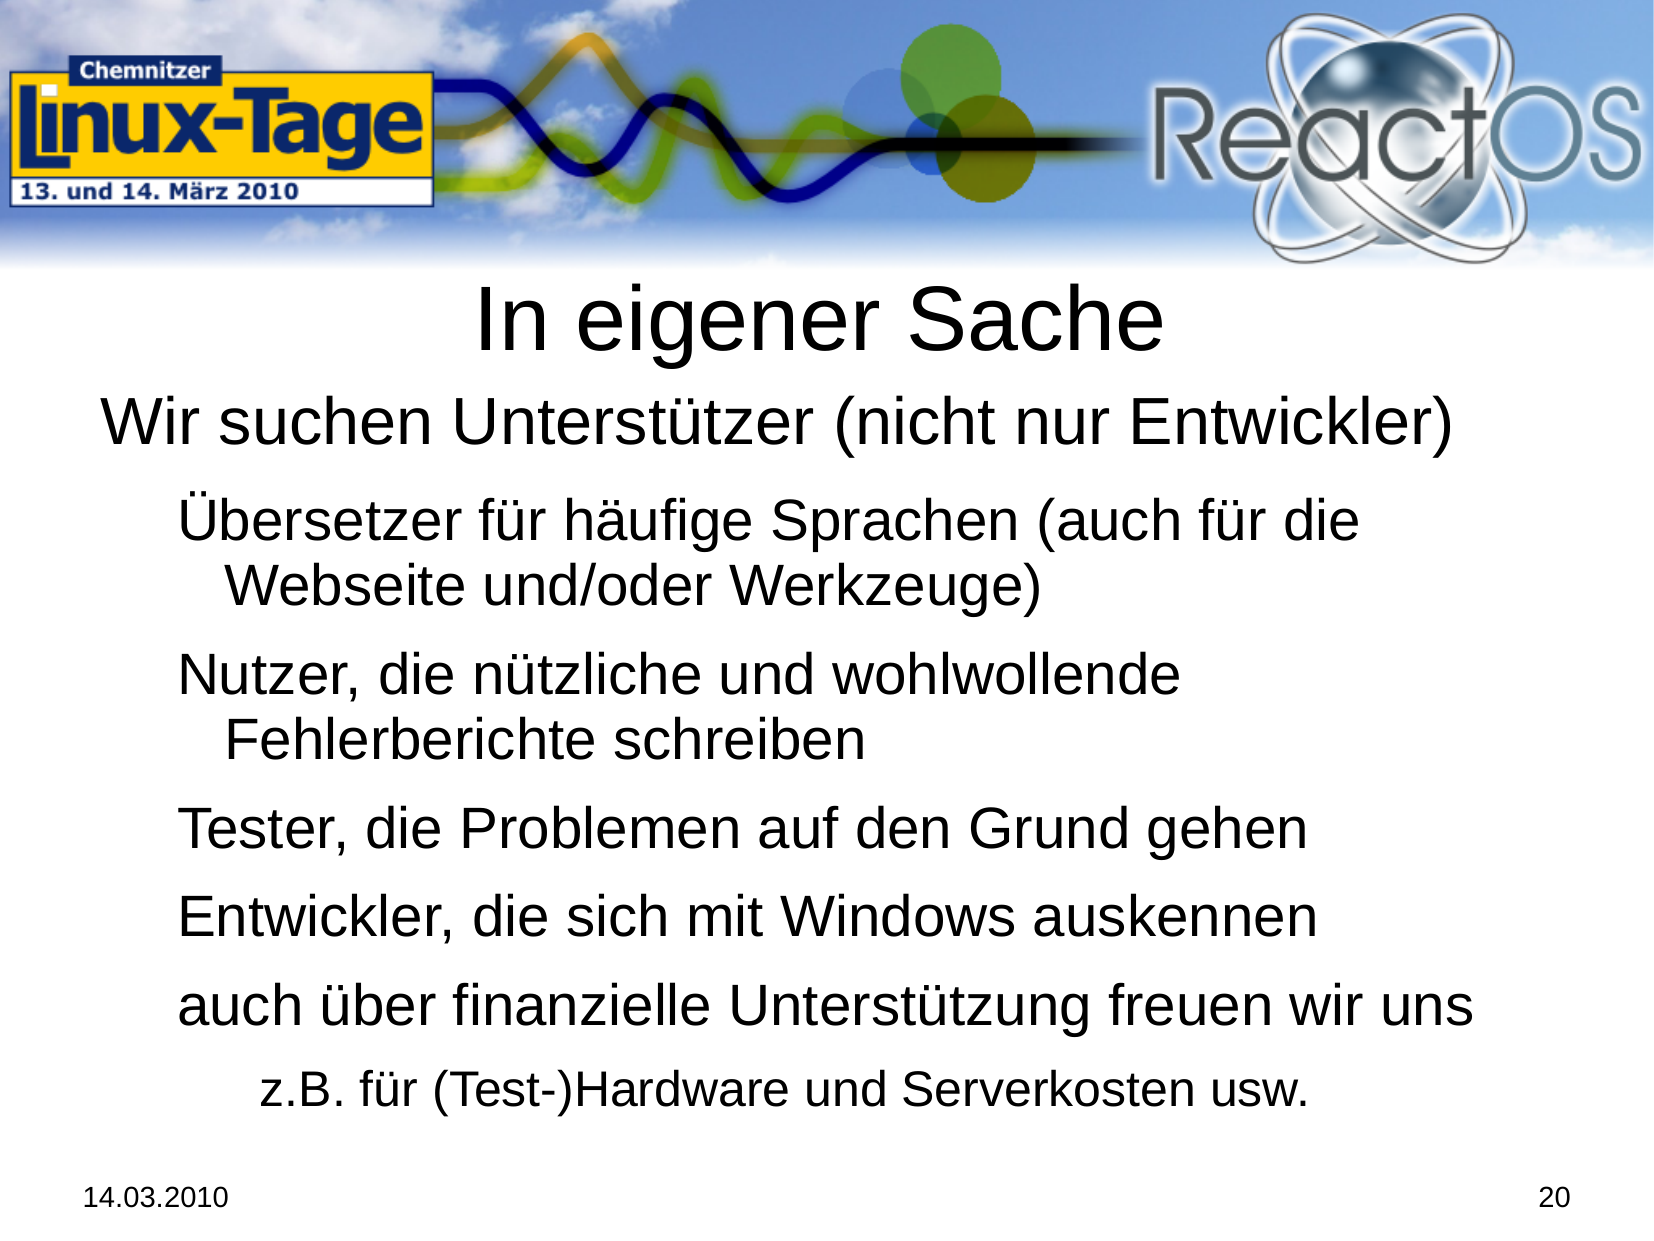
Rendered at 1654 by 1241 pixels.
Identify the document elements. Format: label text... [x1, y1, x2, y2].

title In eigener Sache [76, 230, 1565, 408]
list Wir suchen Unterstützer (nicht nur Entwickler) Übersetzer für häufige Sprachen (auch für die Webseite und/oder Werkzeuge) Nutzer, die nützliche und wohlwollende Fehlerberichte schreiben Tester, die Problemen auf den Grund gehen Entwickler, die sich mit Windows auskennen auch über finanzielle Unterstützung freuen wir uns z.B. für (Test-)Hardware und Serverkosten usw. [82, 383, 1571, 1118]
picture [0, 0, 1654, 1241]
